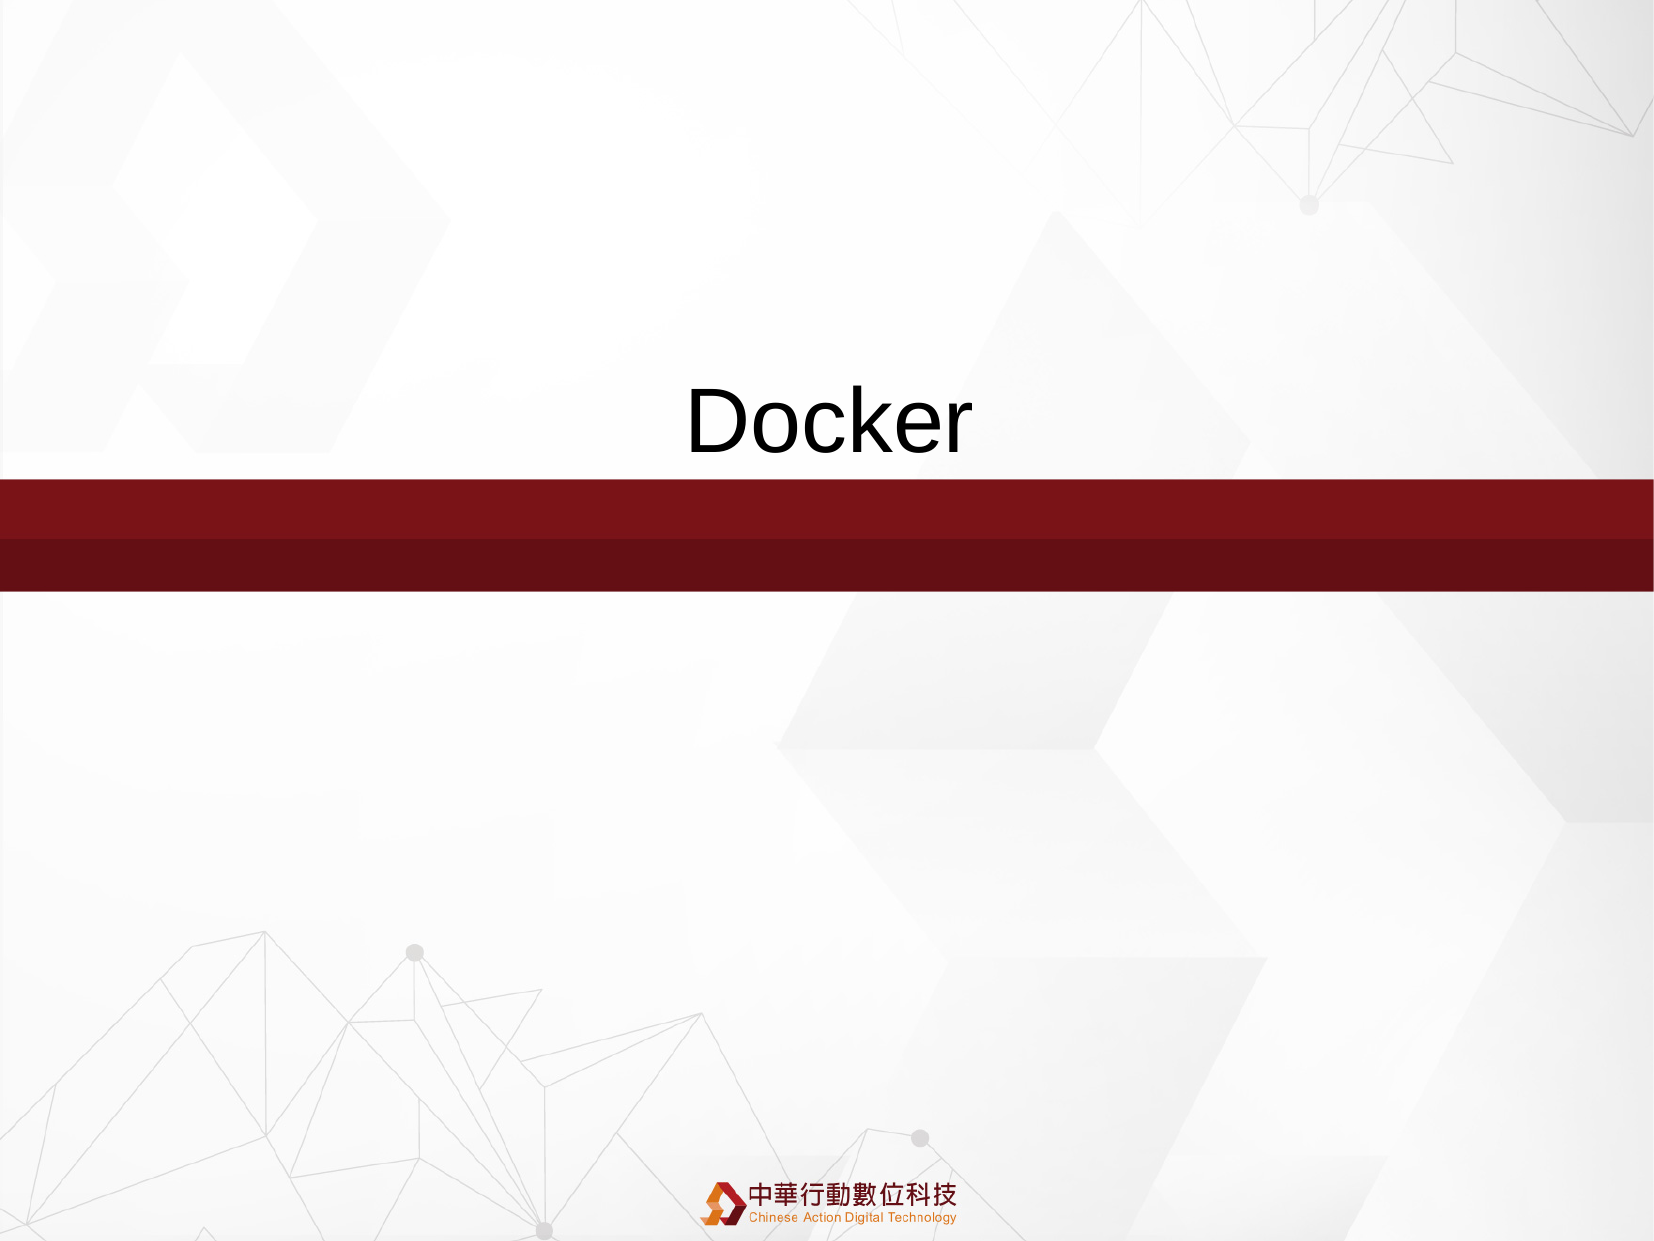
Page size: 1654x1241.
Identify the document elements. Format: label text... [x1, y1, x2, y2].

text_box Docker [238, 147, 1421, 695]
picture [0, 0, 1654, 1241]
